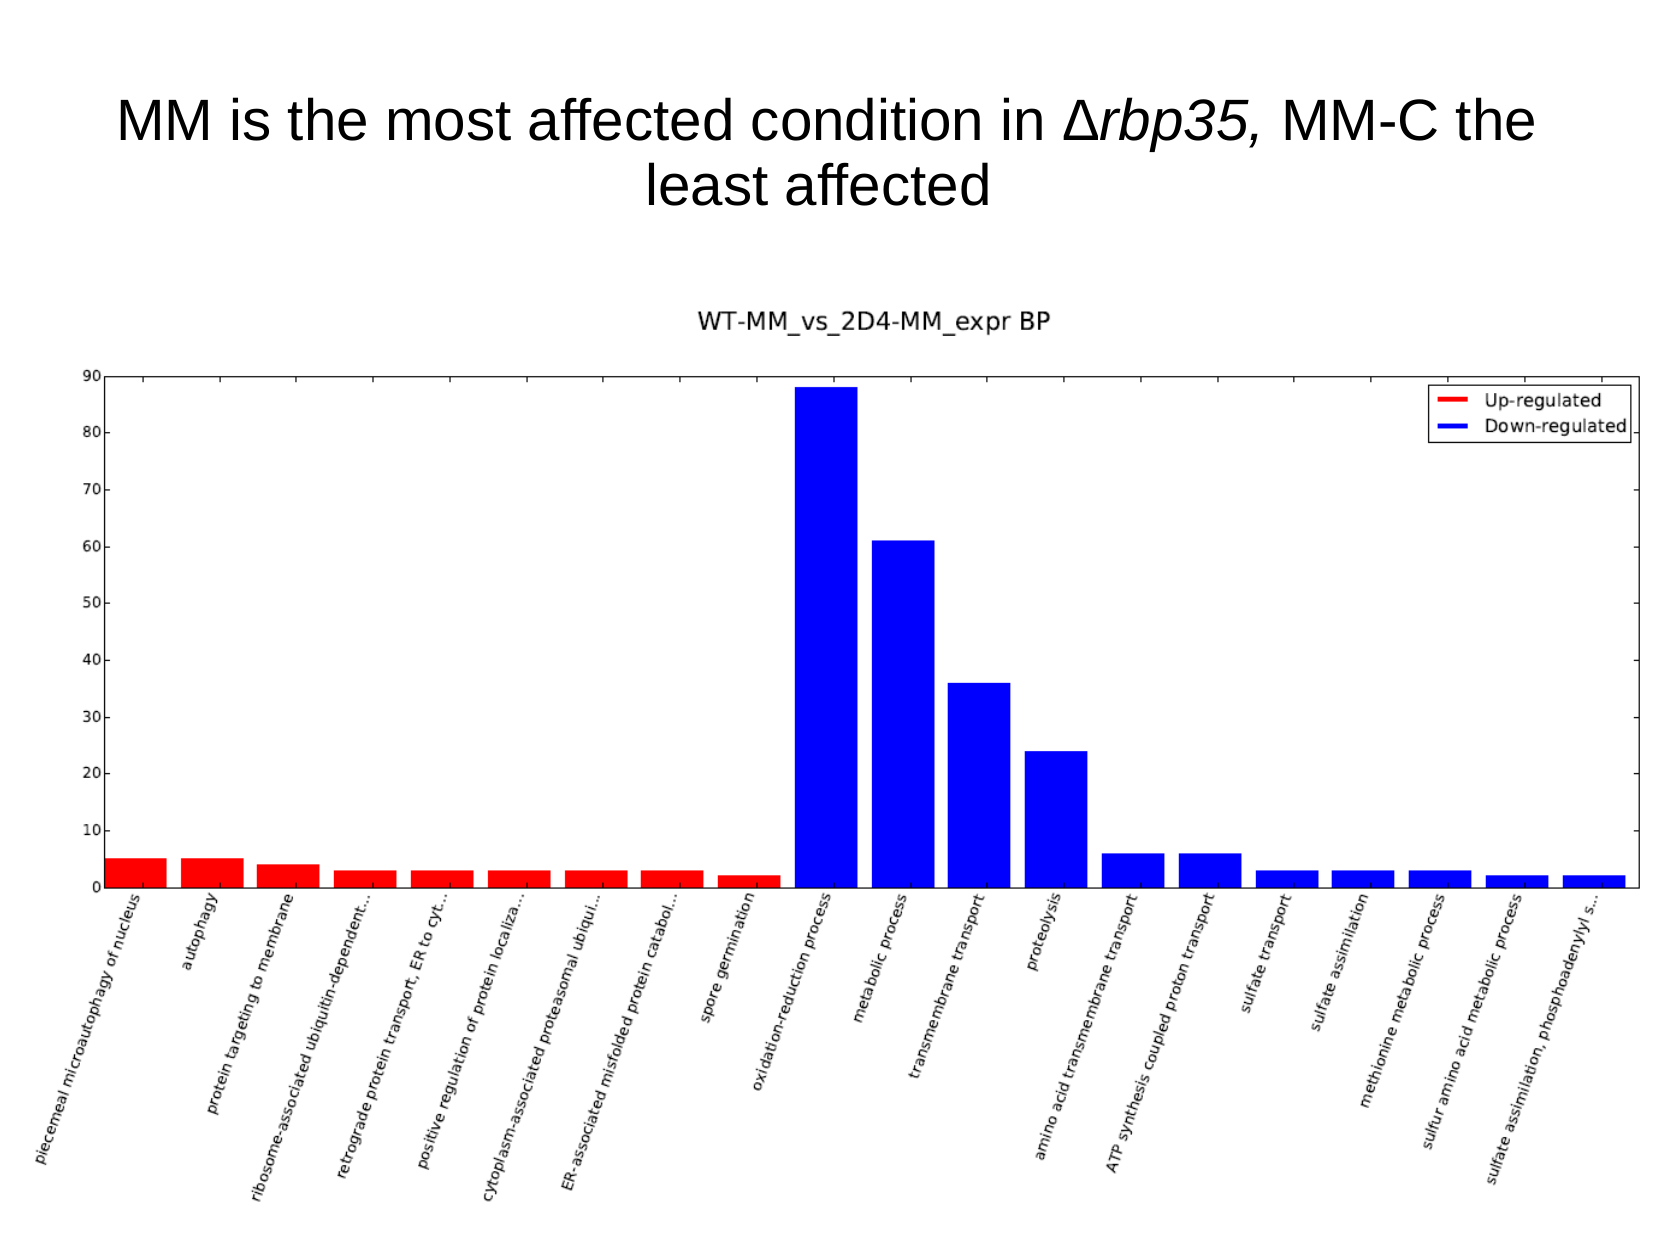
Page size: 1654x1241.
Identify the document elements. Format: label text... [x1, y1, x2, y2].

title MM is the most affected condition in ∆rbp35, MM-C the least affected [82, 49, 1571, 257]
picture [15, 280, 1652, 1209]
